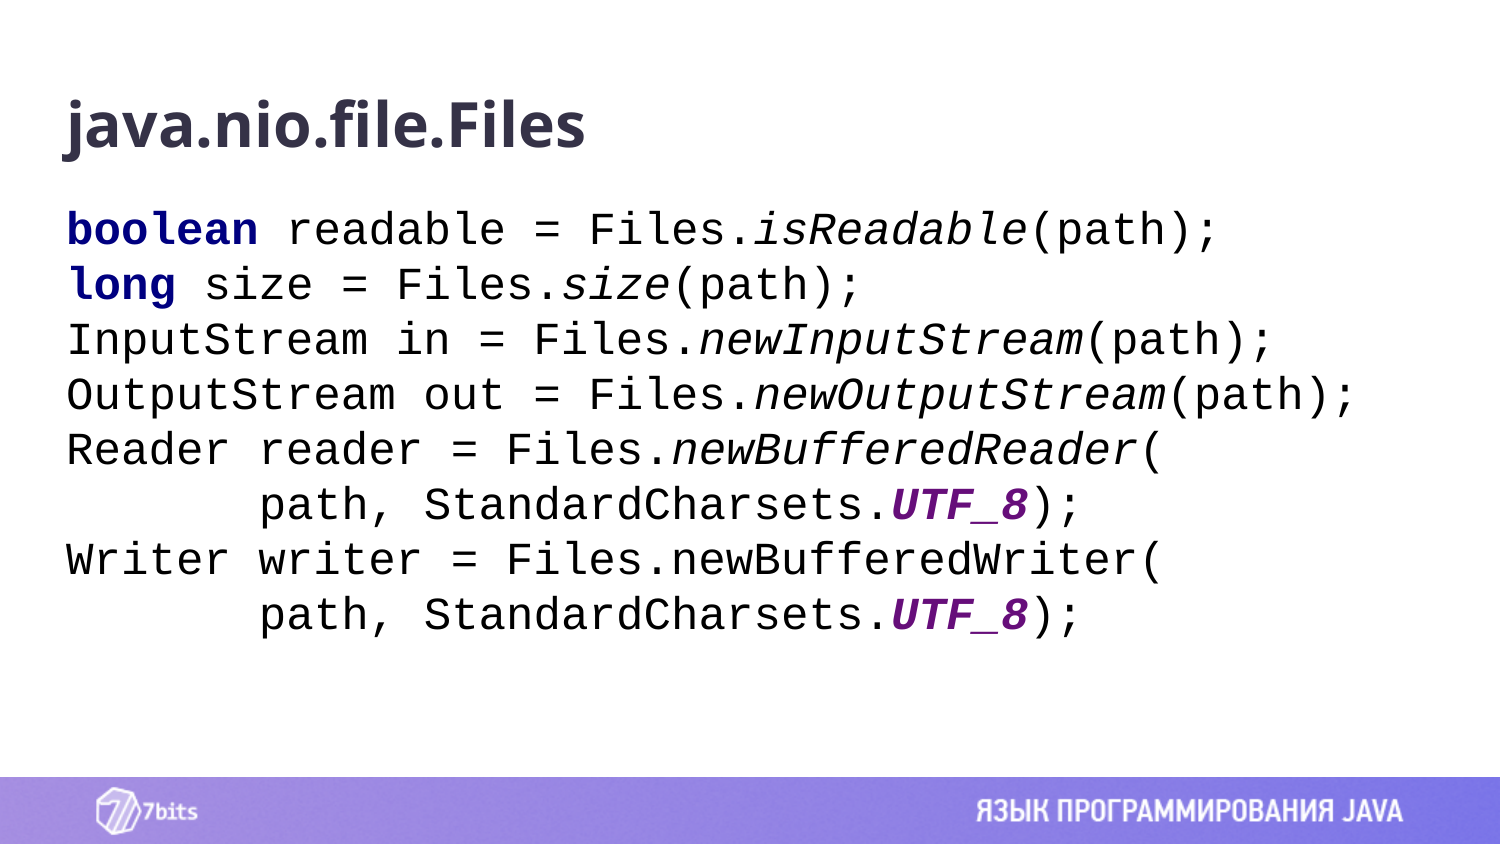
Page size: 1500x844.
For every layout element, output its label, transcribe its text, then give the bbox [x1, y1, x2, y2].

picture [0, 777, 1500, 844]
list boolean readable = Files.isReadable(path); long size = Files.size(path); InputStream in = Files.newInputStream(path); OutputStream out = Files.newOutputStream(path); Reader reader = Files.newBufferedReader( path, StandardCharsets.UTF_8); Writer writer = Files.newBufferedWriter( path, StandardCharsets.UTF_8); [51, 184, 1449, 745]
title java.nio.file.Files [51, 69, 1449, 164]
